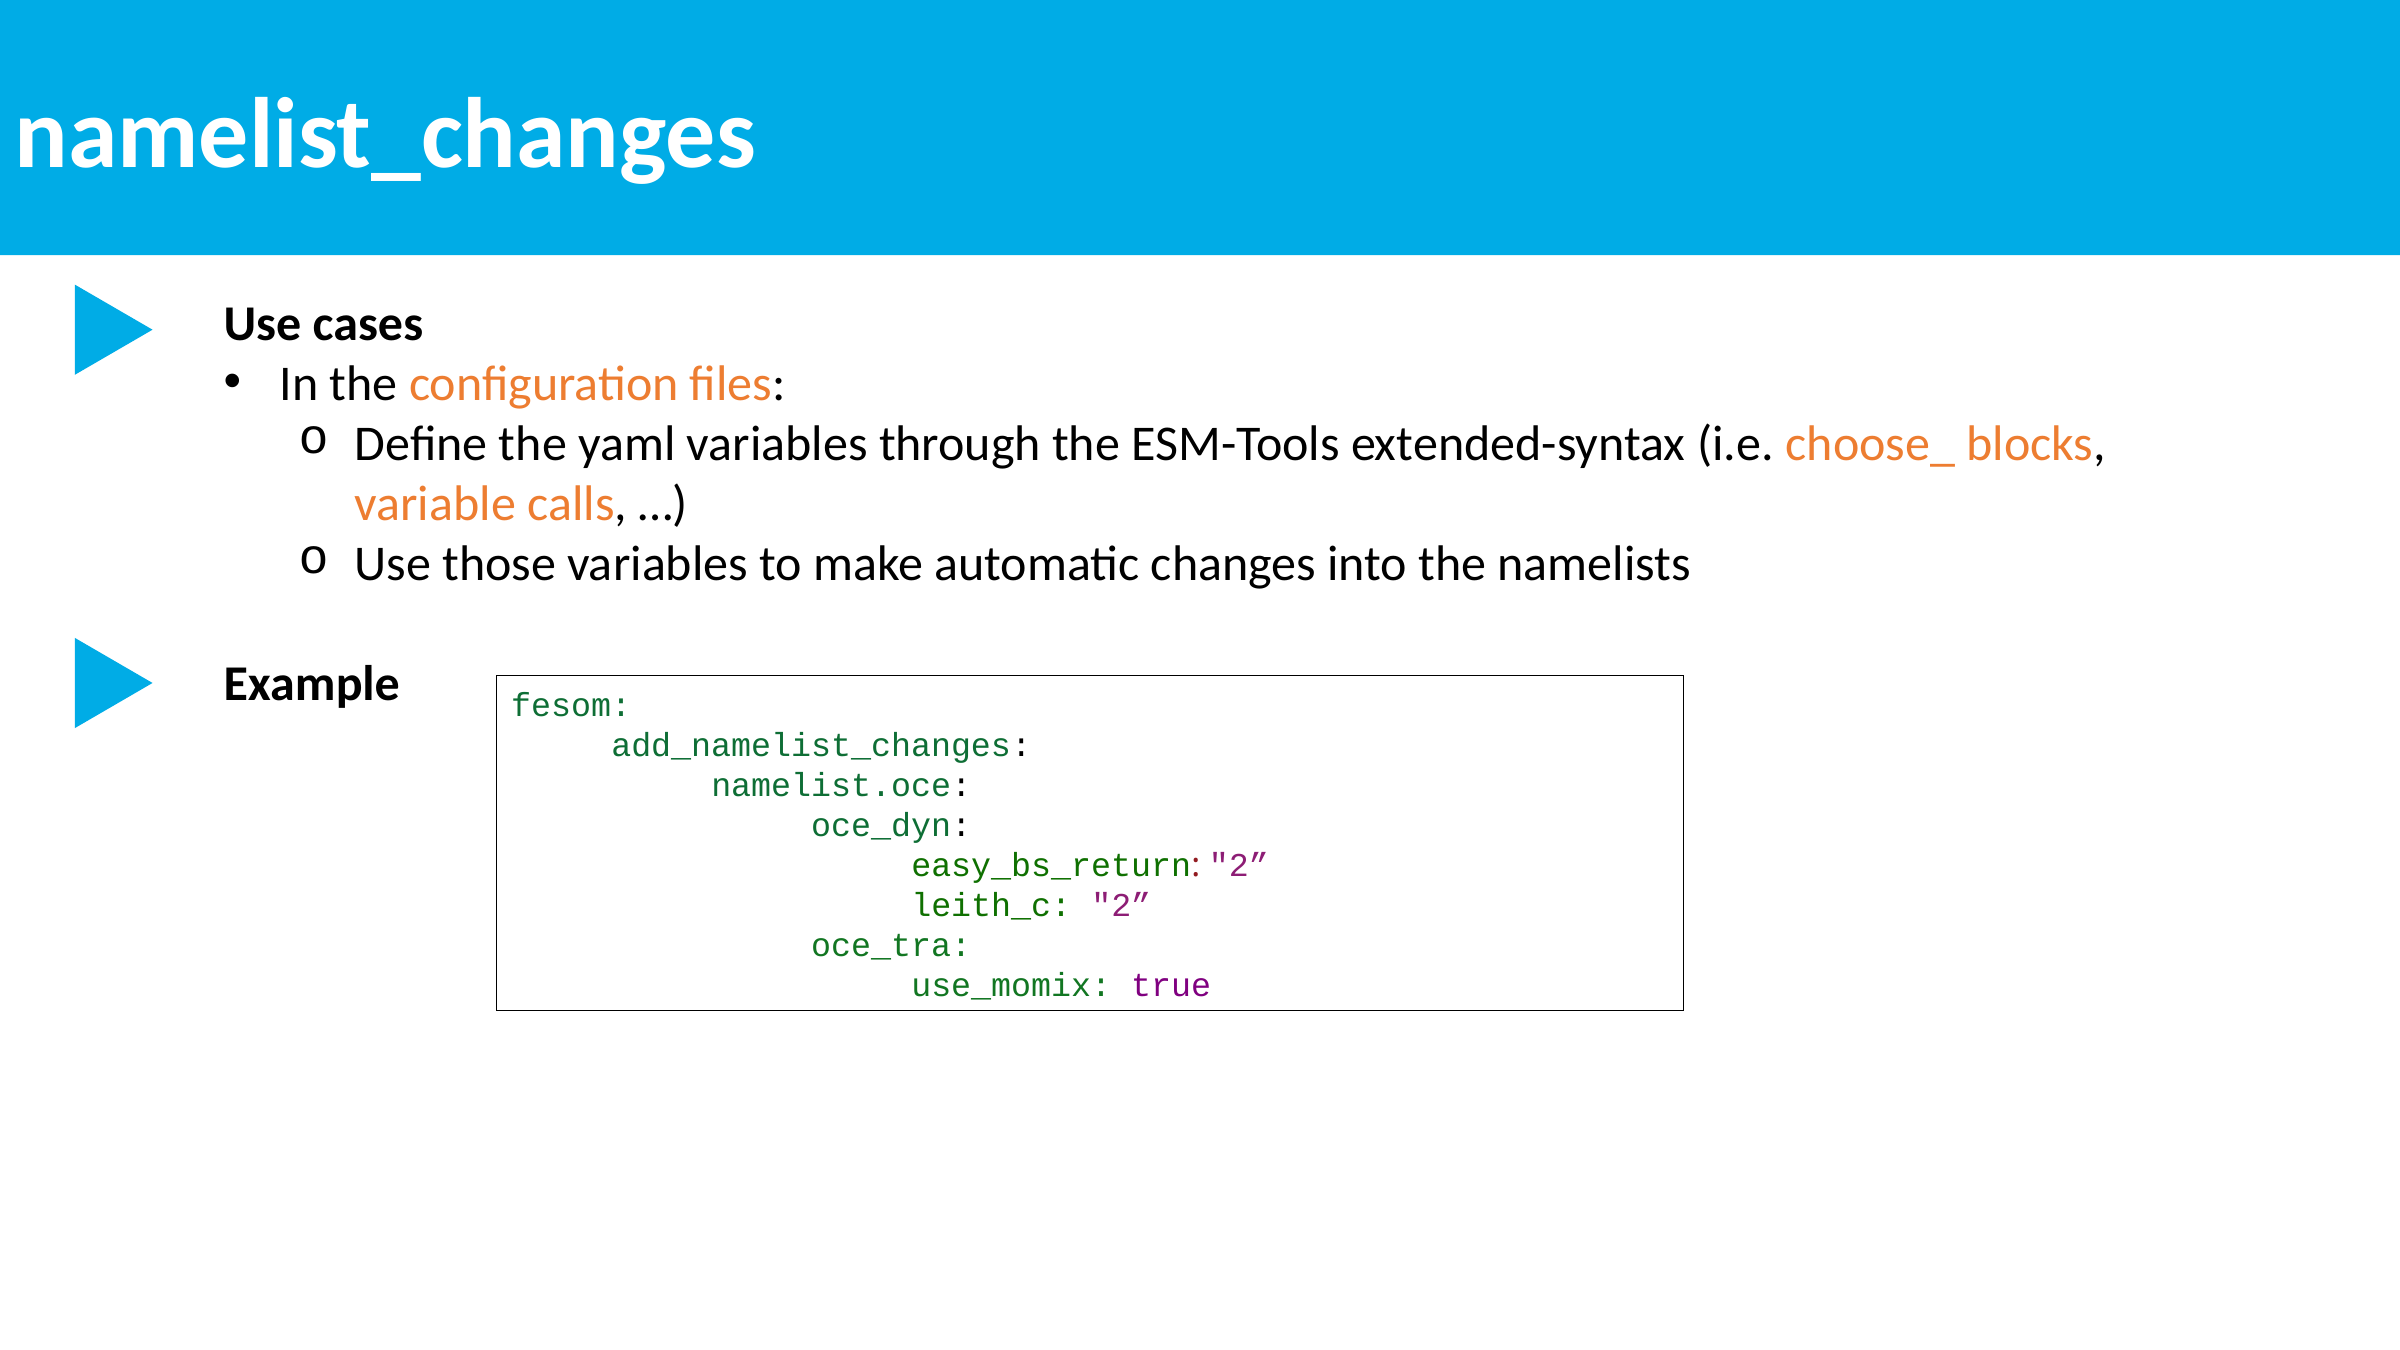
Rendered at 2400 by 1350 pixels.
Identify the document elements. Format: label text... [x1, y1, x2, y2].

text_box fesom: add_namelist_changes: namelist.oce: oce_dyn: easy_bs_return: "2” leith_c: "2” oce_tra: use_momix: true [496, 675, 1684, 1011]
text_box [74, 284, 153, 375]
text_box [74, 637, 153, 729]
text_box namelist_changes [0, 0, 2400, 256]
text_box Use cases In the configuration files: Define the yaml variables through the ESM-Tools extended-syntax (i.e. choose_ blocks, variable calls, …) Use those variables to make automatic changes into the namelists Example [208, 283, 2191, 839]
